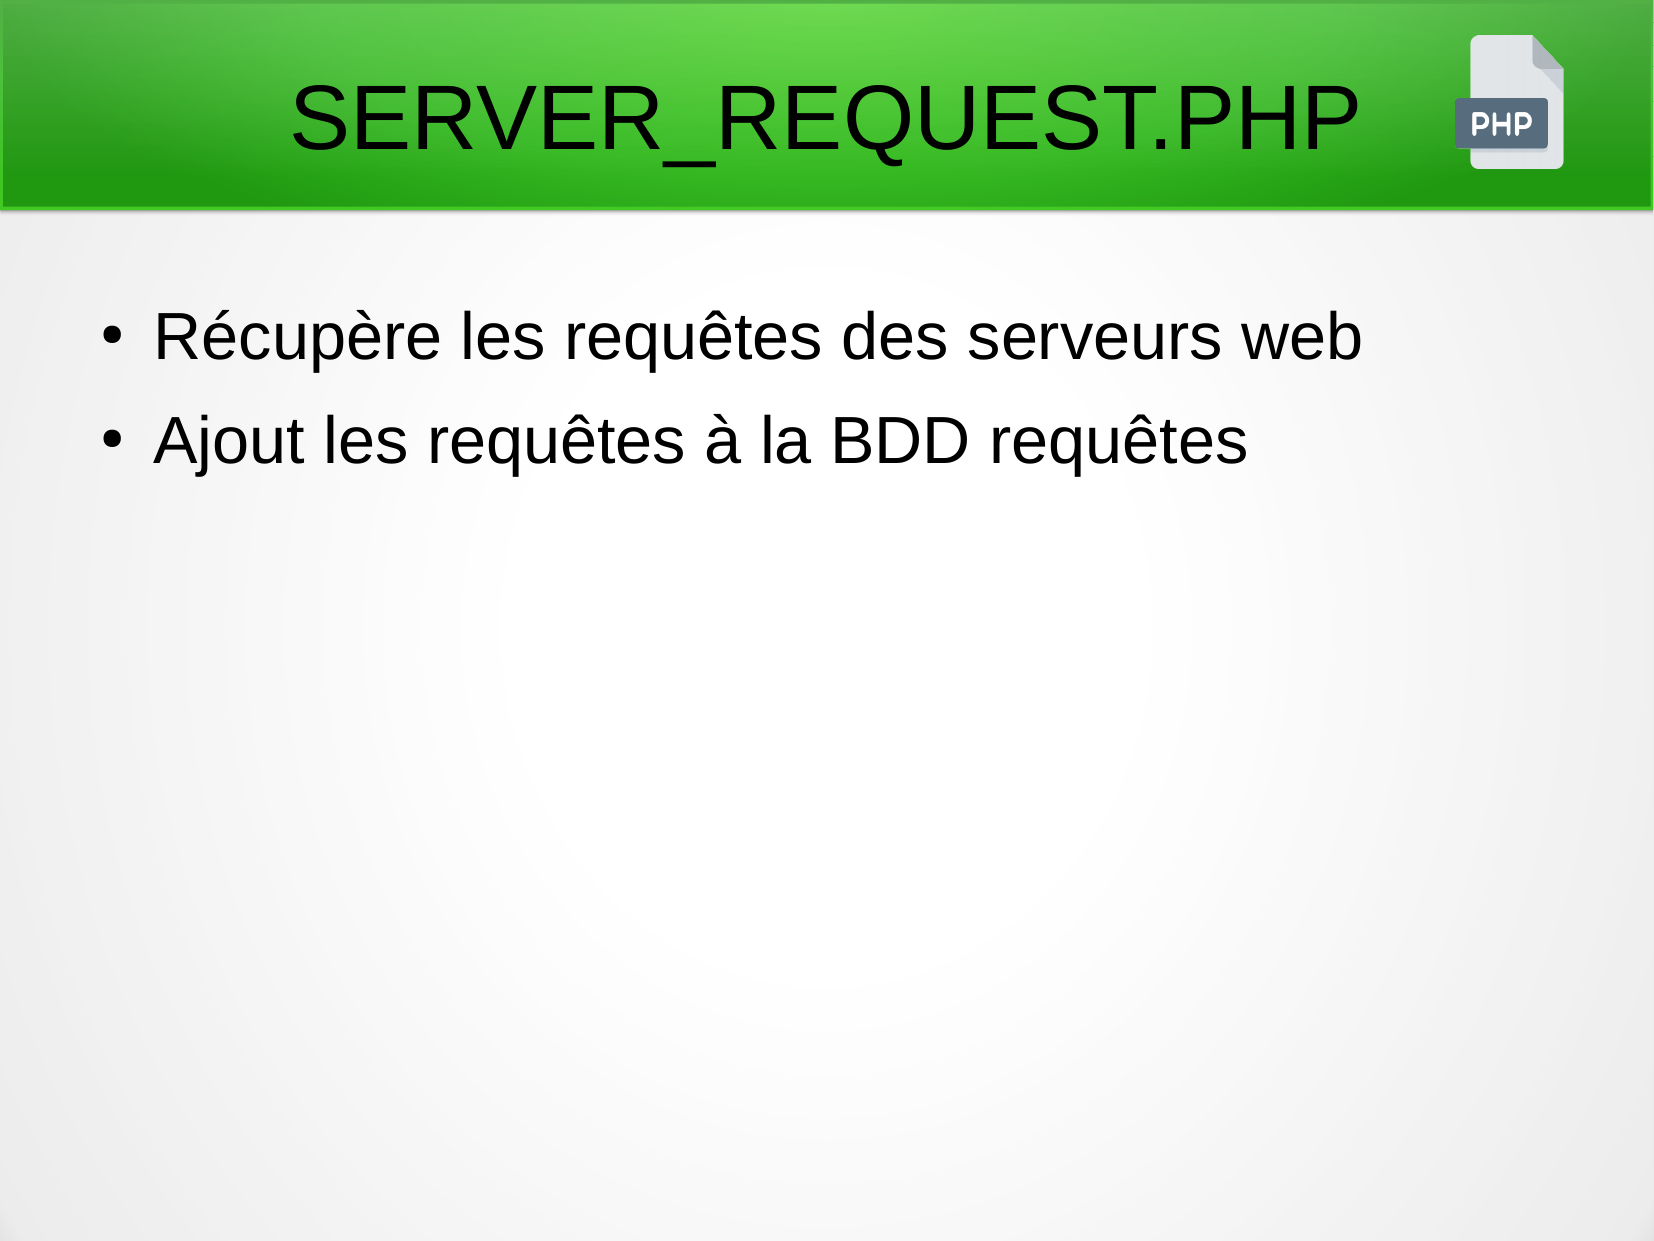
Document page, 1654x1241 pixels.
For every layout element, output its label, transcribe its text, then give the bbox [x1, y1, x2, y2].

picture [1447, 35, 1571, 169]
title SERVER_REQUEST.PHP [82, 47, 1571, 189]
list Récupère les requêtes des serveurs web Ajout les requêtes à la BDD requêtes [82, 299, 1571, 1019]
